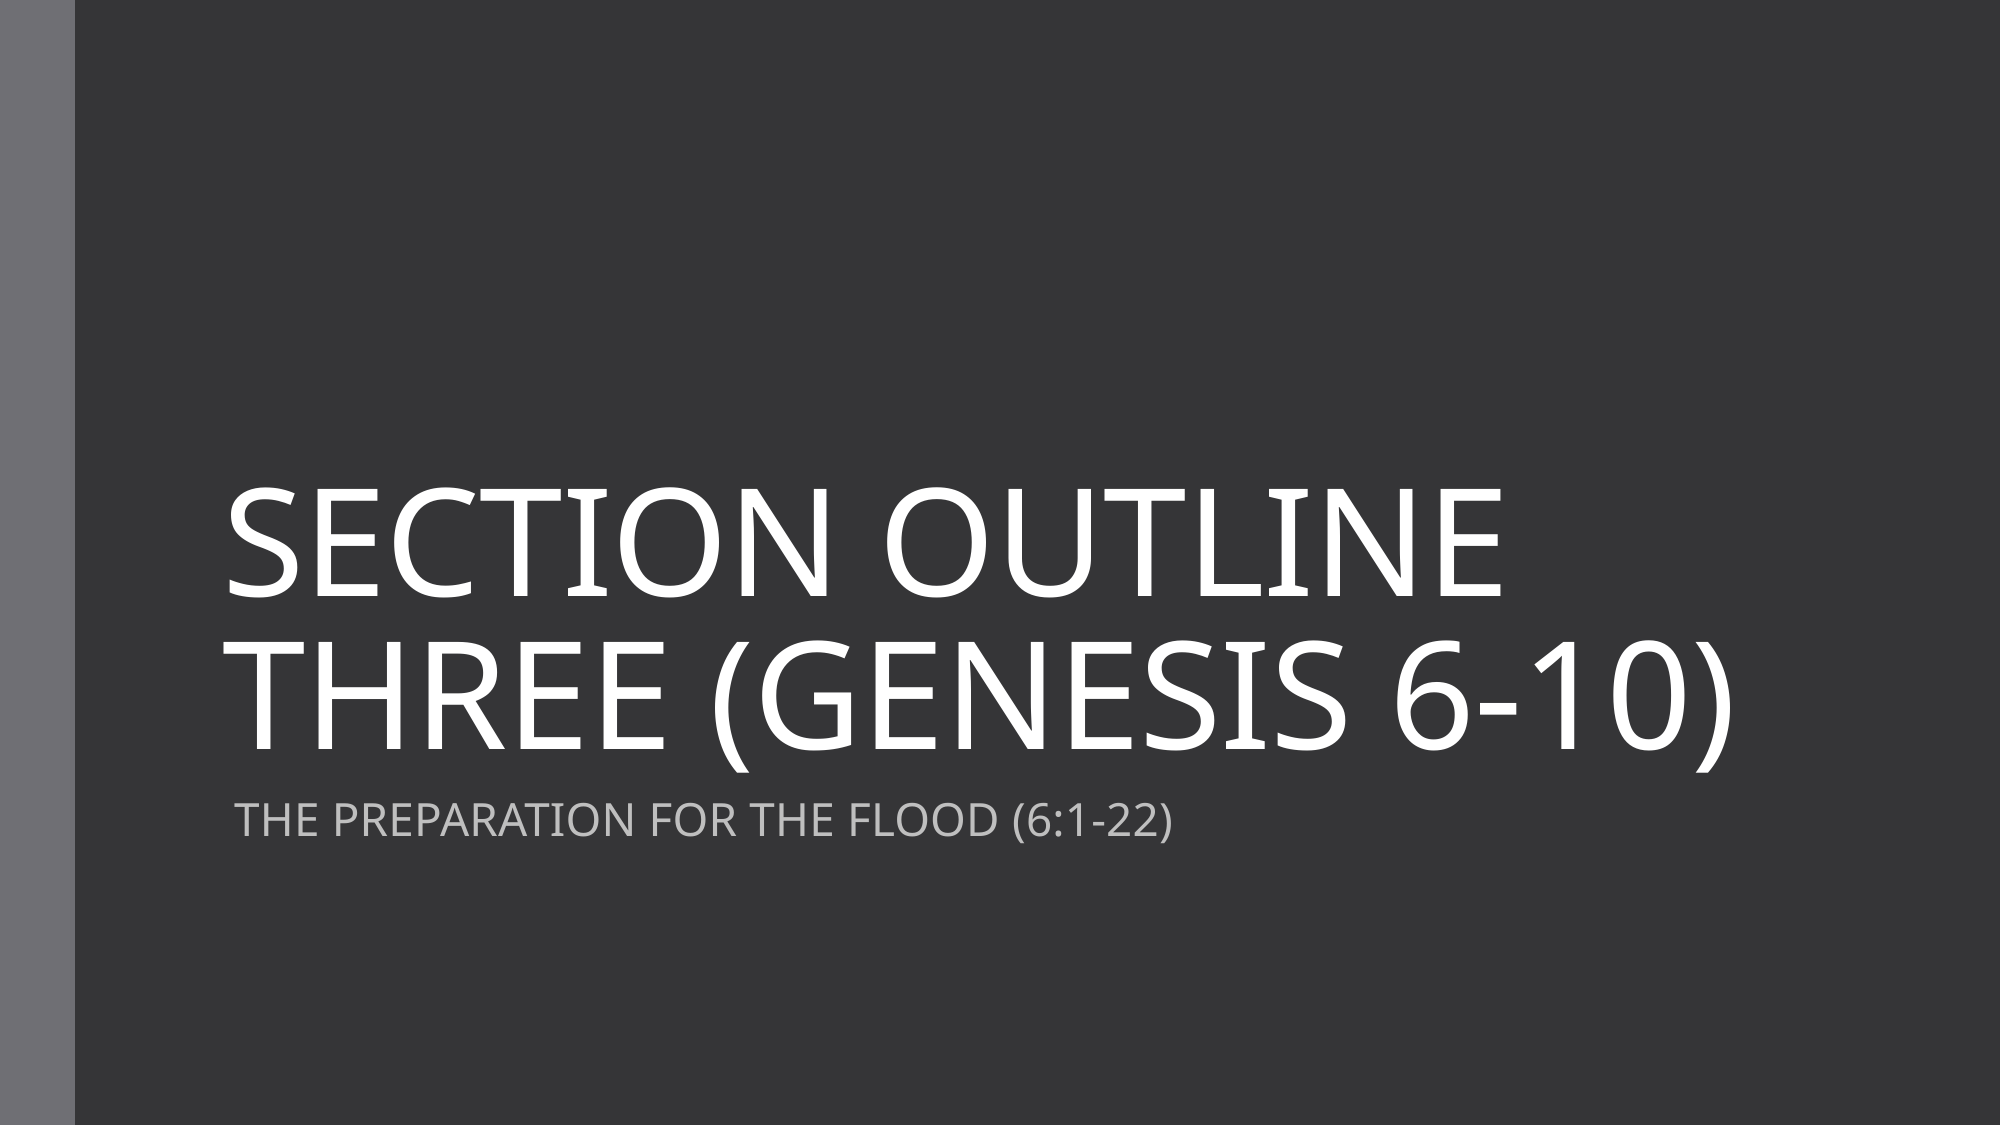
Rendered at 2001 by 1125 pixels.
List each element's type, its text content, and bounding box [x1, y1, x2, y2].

title SECTION OUTLINE THREE (GENESIS 6-10) [206, 124, 1752, 787]
subtitle THE PREPARATION FOR THE FLOOD (6:1-22) [206, 787, 1752, 1066]
